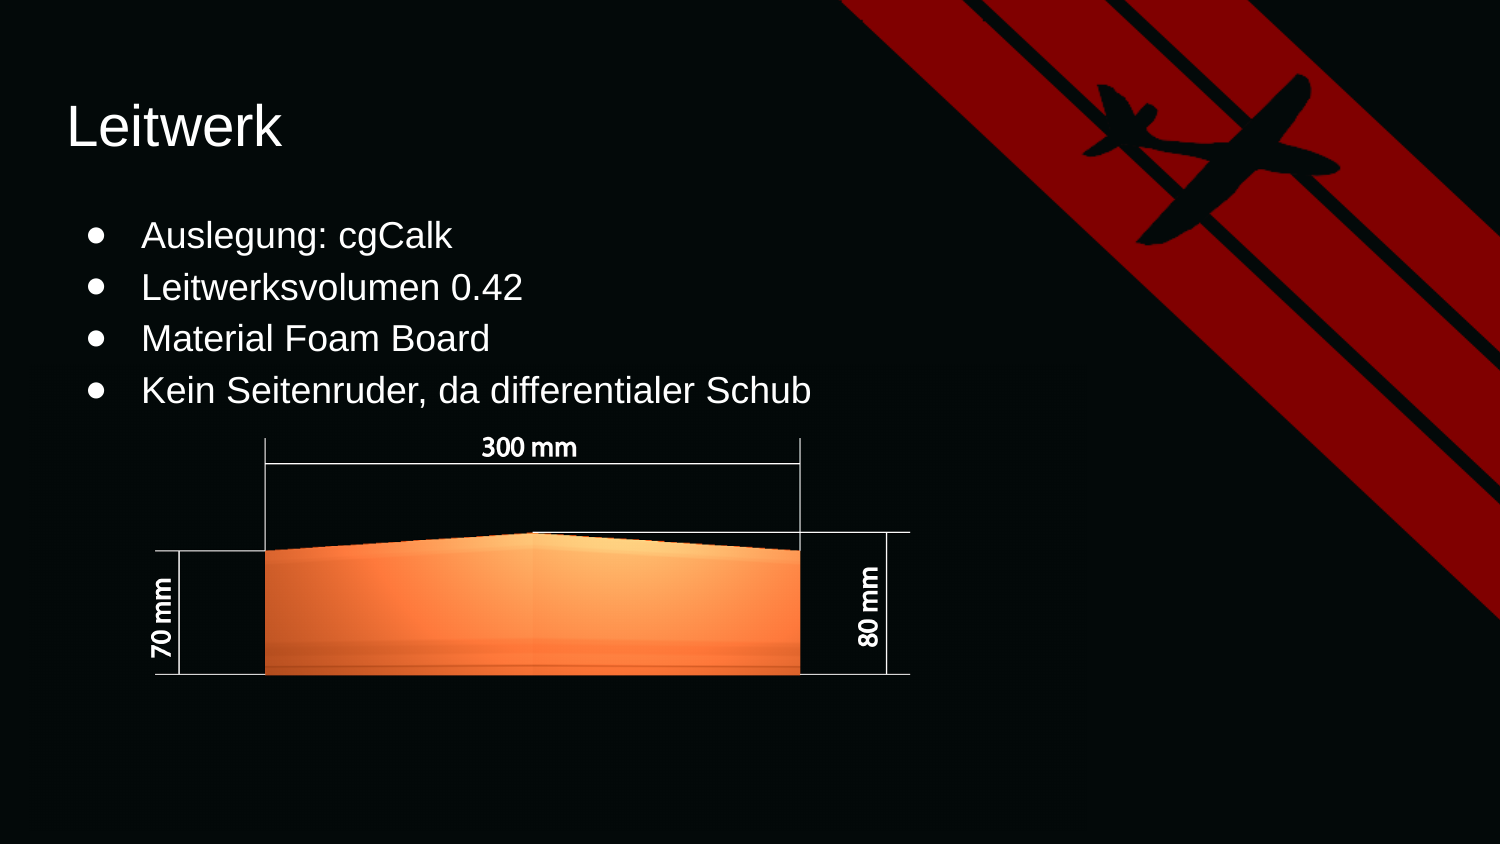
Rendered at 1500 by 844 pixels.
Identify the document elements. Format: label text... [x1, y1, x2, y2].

title Leitwerk [51, 72, 1449, 167]
picture [0, 0, 1500, 844]
list Auslegung: cgCalk Leitwerksvolumen 0.42 Material Foam Board Kein Seitenruder, da differentialer Schub [51, 189, 1449, 508]
